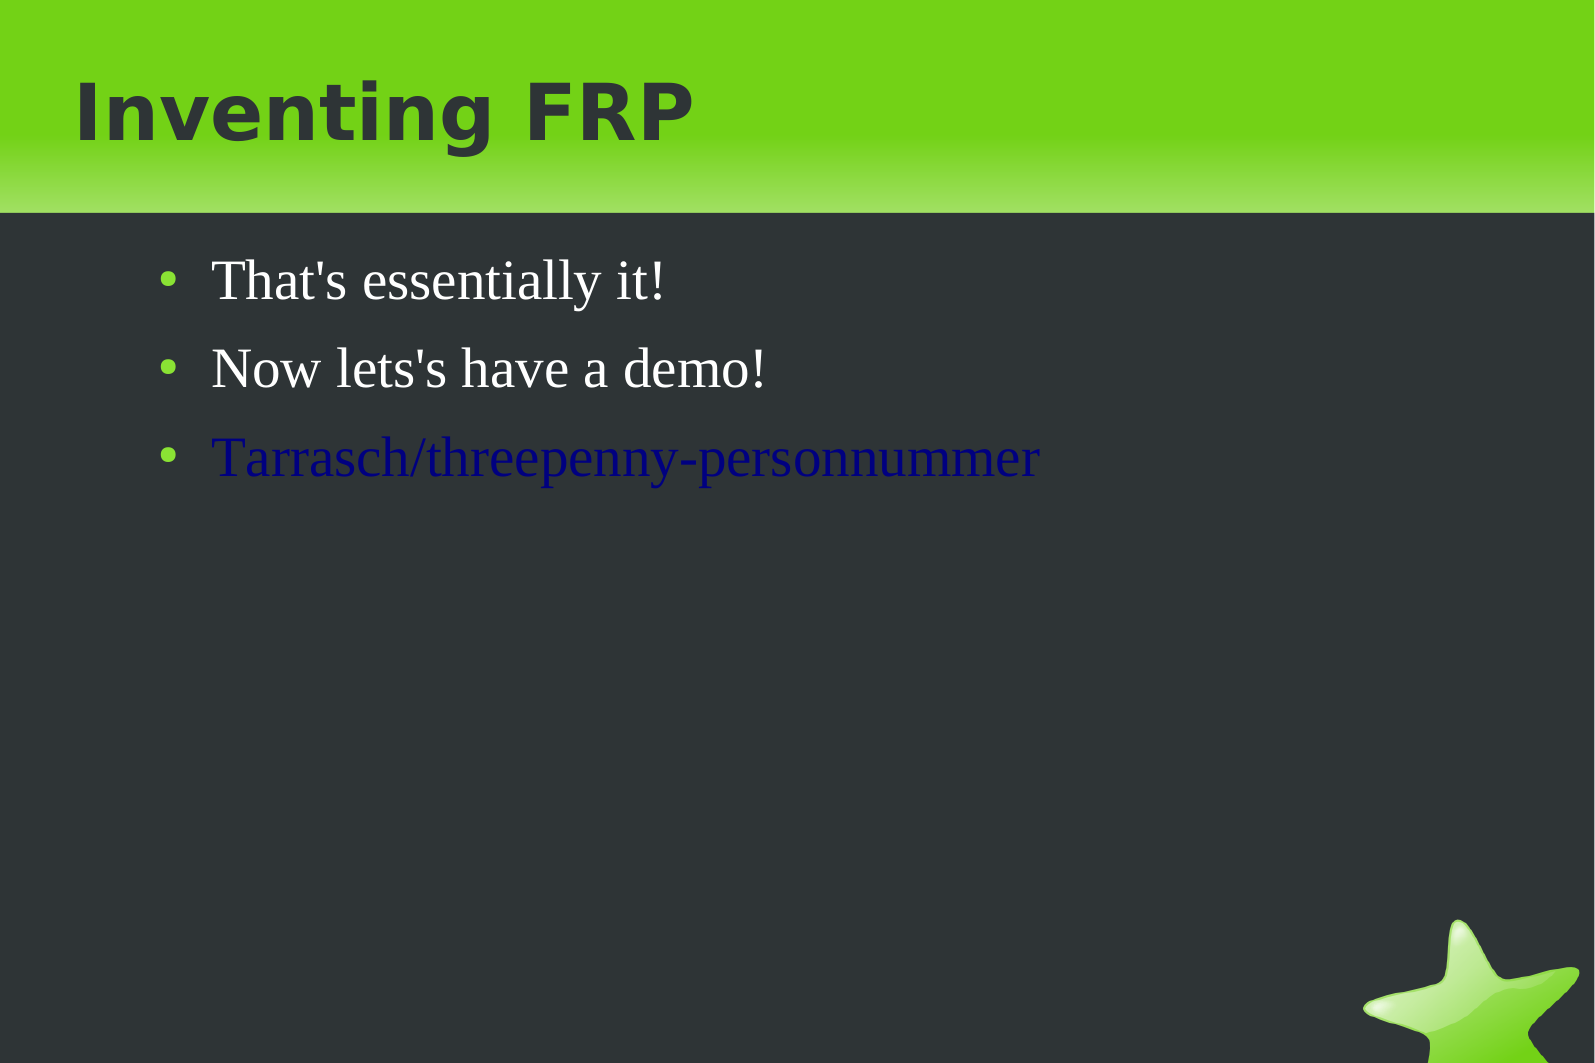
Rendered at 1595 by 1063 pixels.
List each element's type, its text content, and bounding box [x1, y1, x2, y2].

title Inventing FRP [74, 25, 1510, 203]
list That's essentially it! Now lets's have a demo! Tarrasch/threepenny-personnummer [79, 248, 1515, 951]
picture [0, 0, 1595, 1063]
